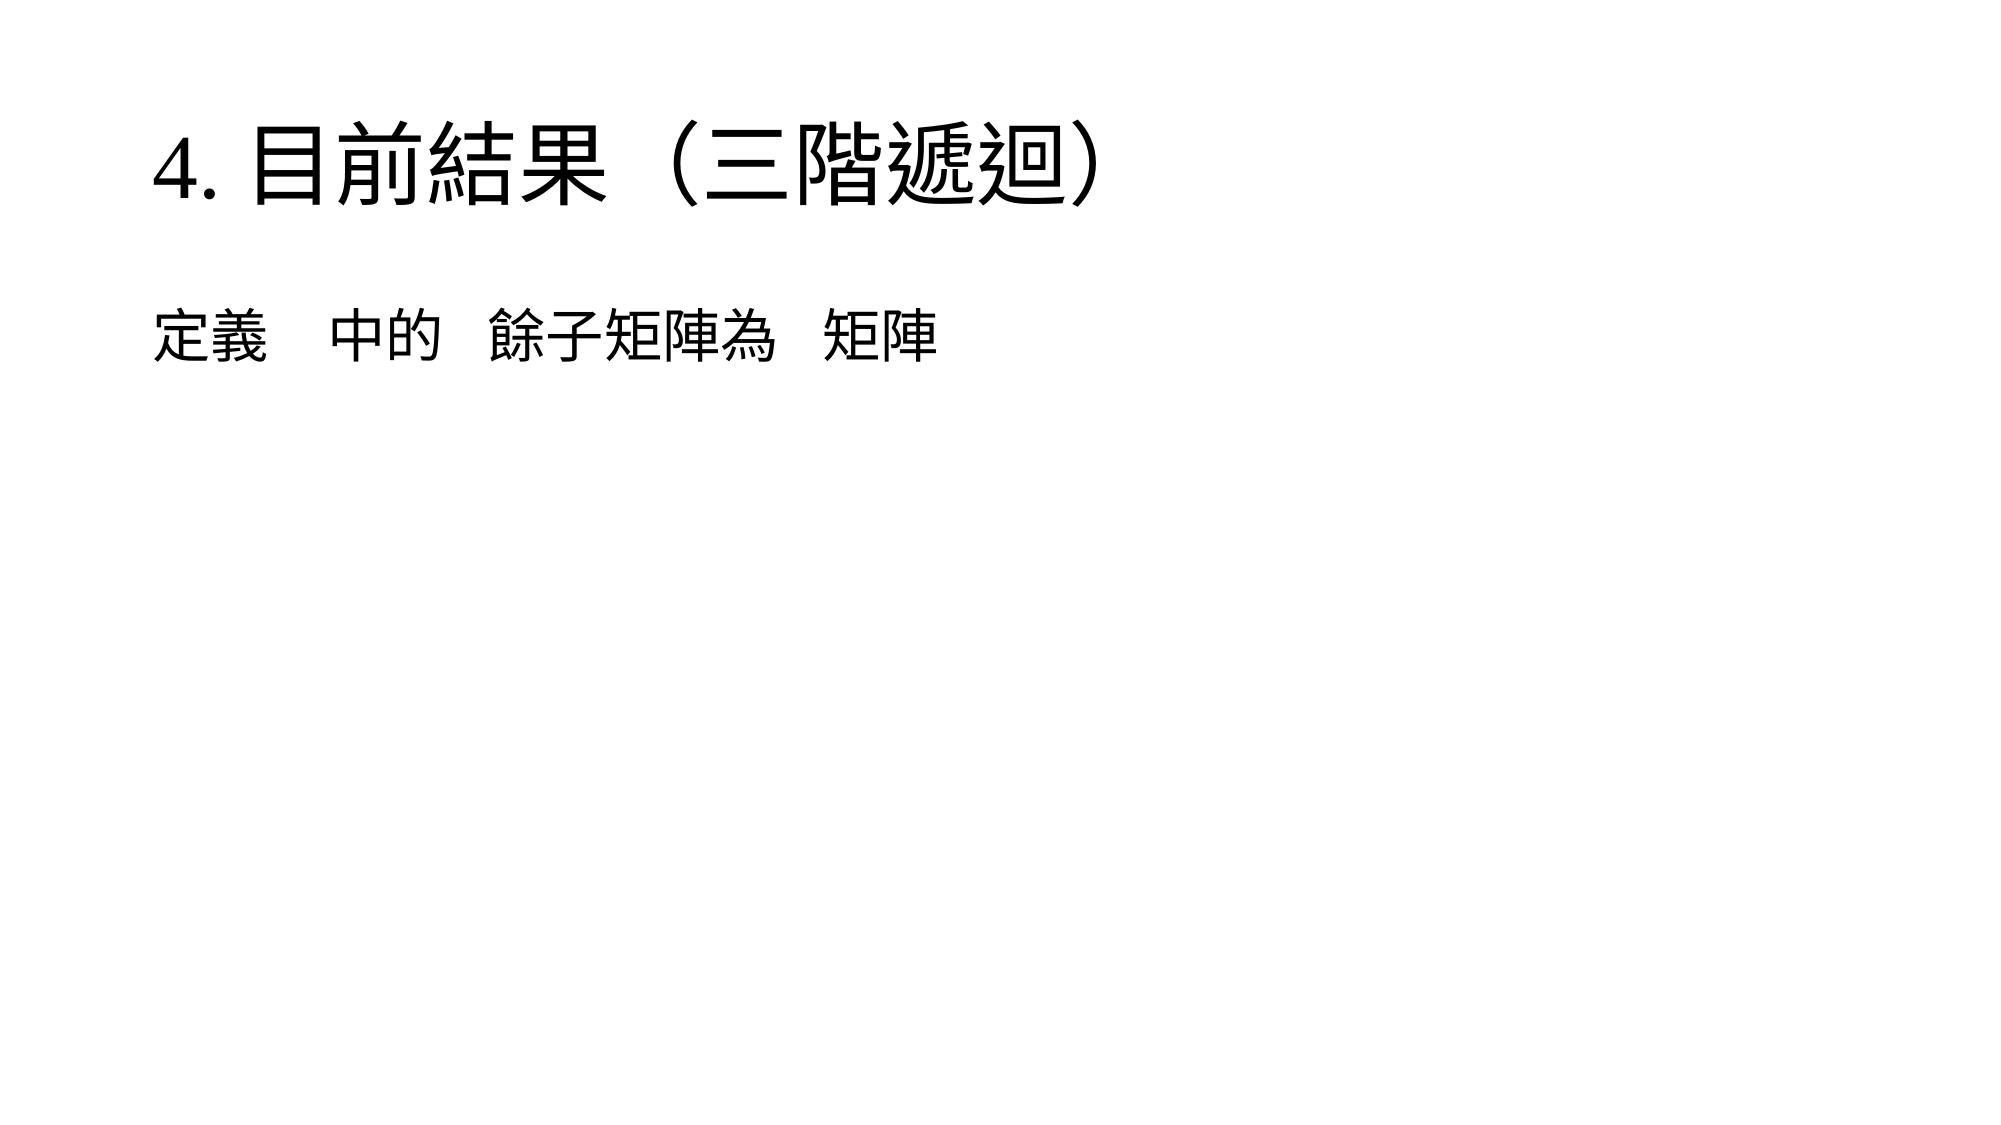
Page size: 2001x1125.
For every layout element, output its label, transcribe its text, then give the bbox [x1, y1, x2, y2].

list 定義 中的 餘子矩陣為 矩陣 [137, 299, 1863, 1014]
title 4.目前結果（三階遞迴） [137, 59, 1863, 278]
